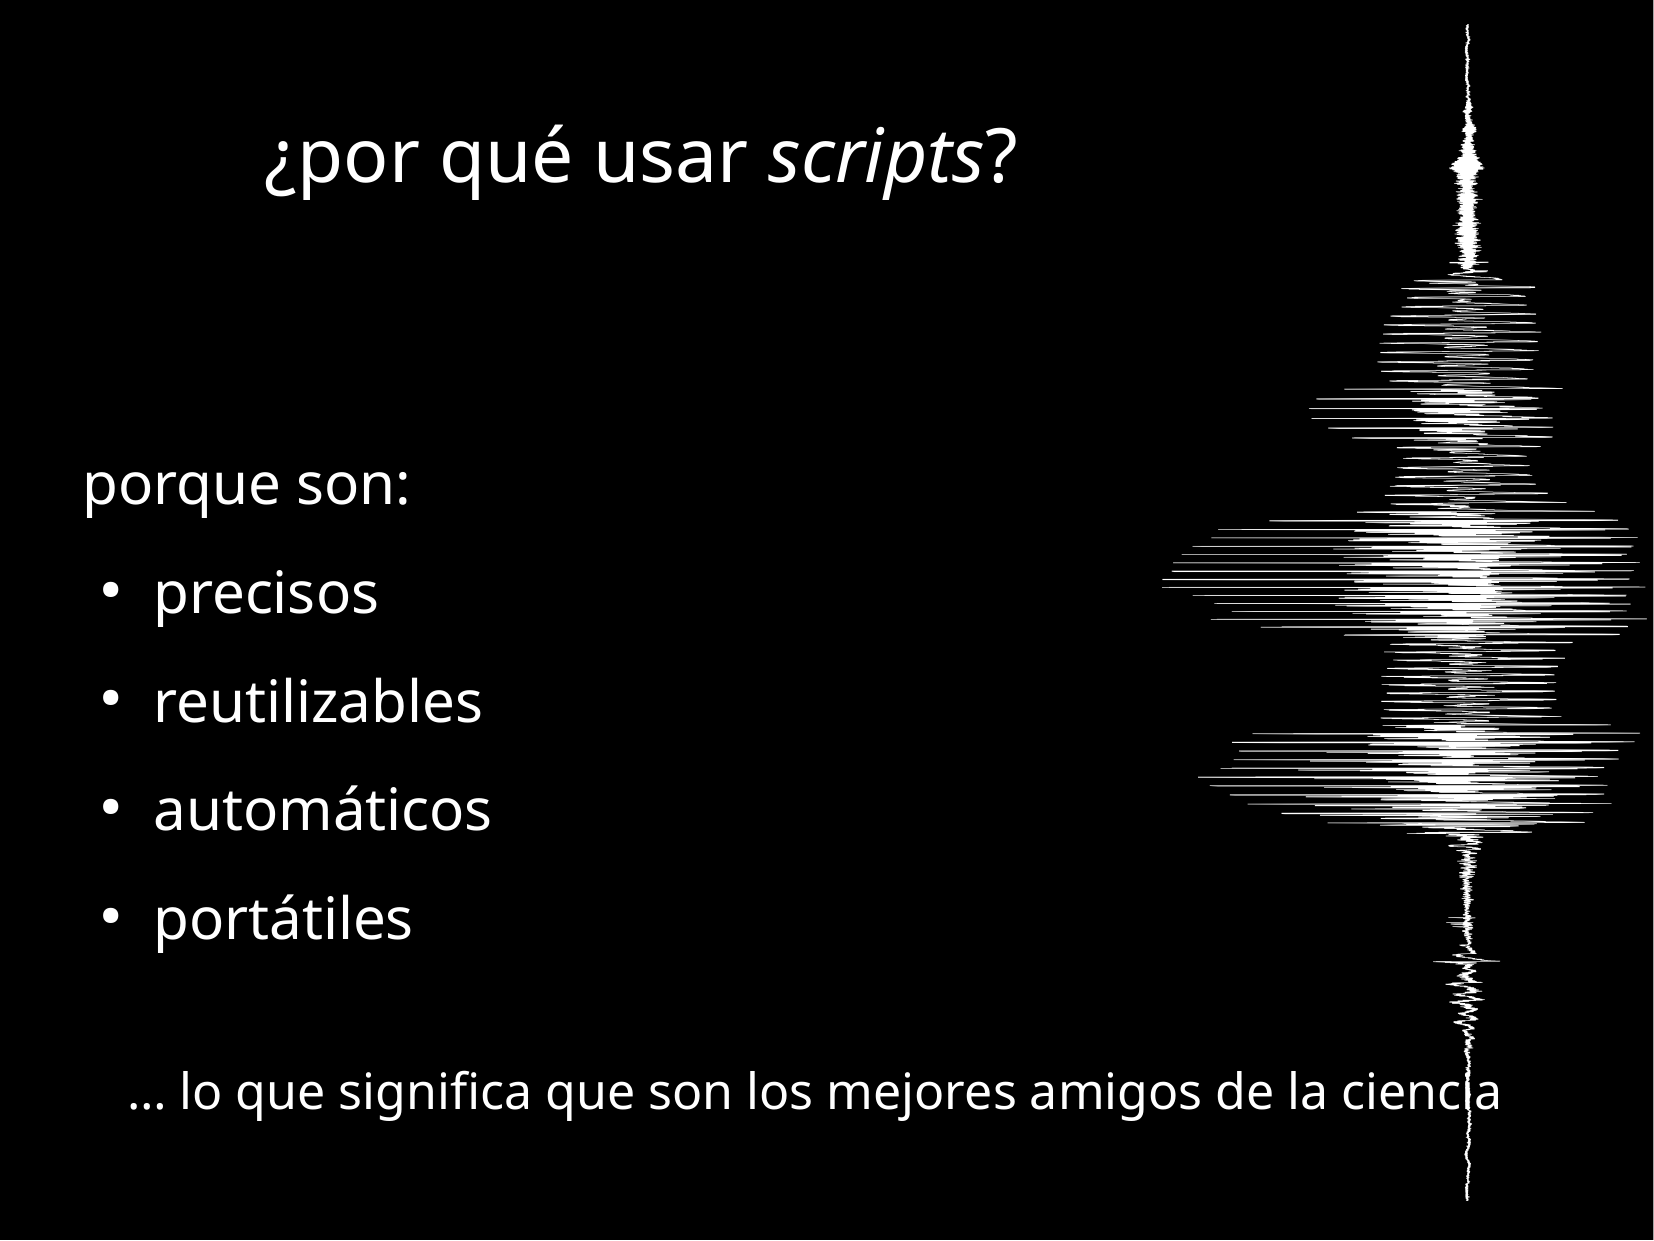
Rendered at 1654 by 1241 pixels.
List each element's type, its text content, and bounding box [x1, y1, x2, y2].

picture [1162, 24, 1647, 1201]
list porque son: precisos reutilizables automáticos portátiles [82, 290, 1201, 1109]
text_box … lo que significa que son los mejores amigos de la ciencia [112, 1054, 1410, 1125]
title ¿por qué usar scripts? [82, 49, 1201, 257]
